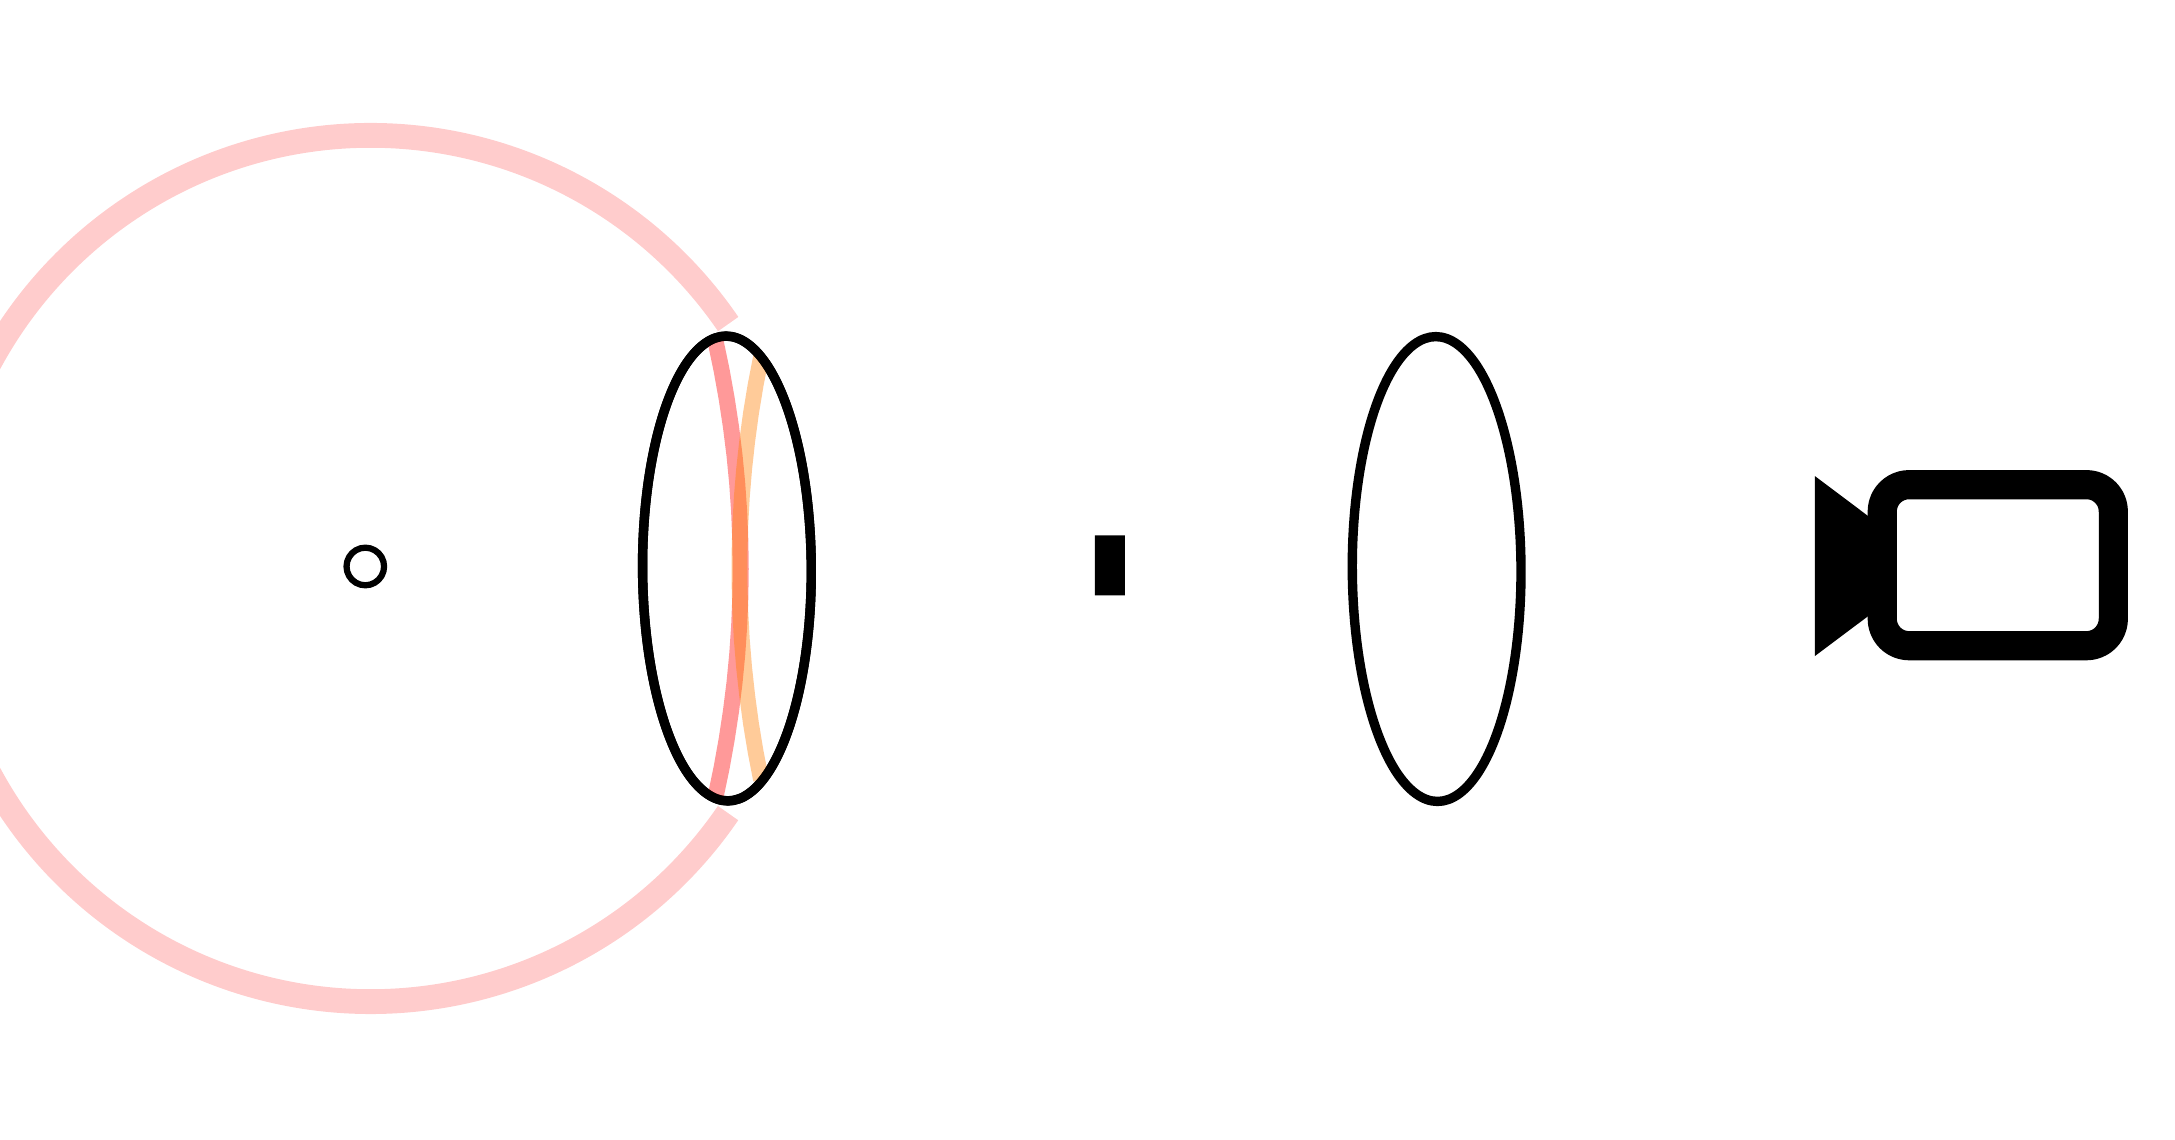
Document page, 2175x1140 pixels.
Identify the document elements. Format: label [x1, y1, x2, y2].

text_box [1814, 476, 1875, 657]
text_box [648, 341, 806, 796]
text_box [0, 0, 1747, 1140]
text_box [1882, 484, 2114, 646]
